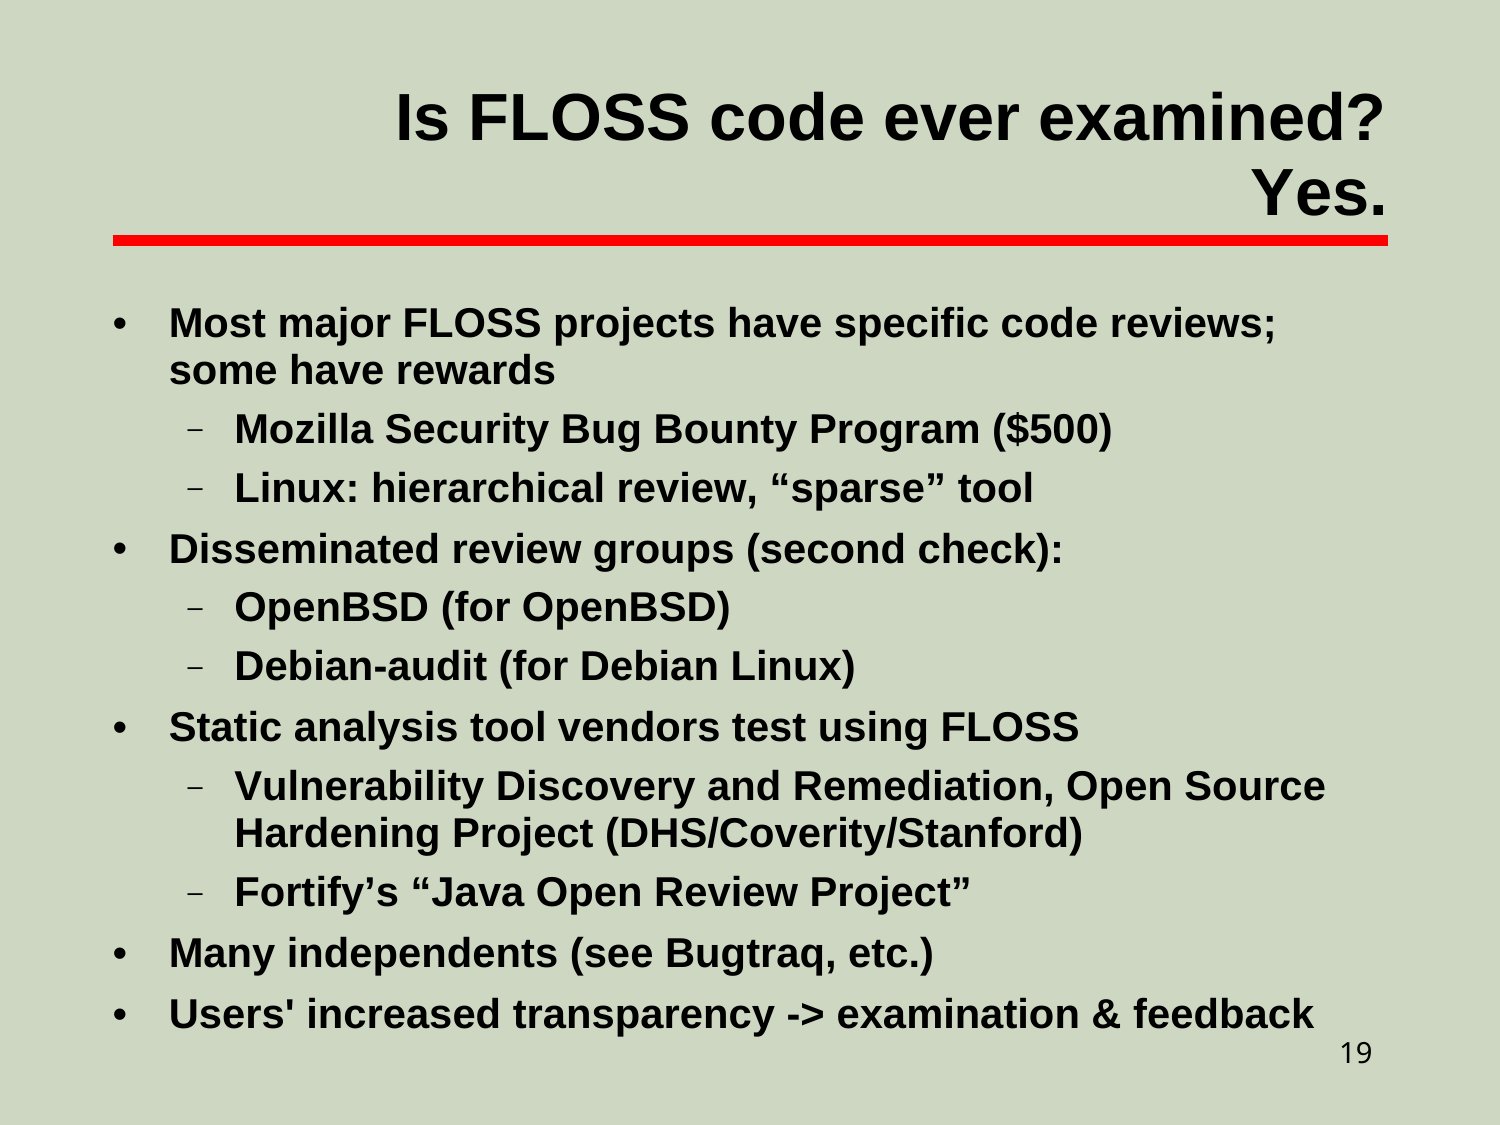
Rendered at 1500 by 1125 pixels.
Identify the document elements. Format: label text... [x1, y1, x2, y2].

title Is FLOSS code ever examined? Yes. [337, 79, 1388, 230]
list Most major FLOSS projects have specific code reviews; some have rewards Mozilla Security Bug Bounty Program ($500) Linux: hierarchical review, “sparse” tool Disseminated review groups (second check): OpenBSD (for OpenBSD) Debian-audit (for Debian Linux) Static analysis tool vendors test using FLOSS Vulnerability Discovery and Remediation, Open Source Hardening Project (DHS/Coverity/Stanford) Fortify’s “Java Open Review Project” Many independents (see Bugtraq, etc.) Users' increased transparency -> examination & feedback [112, 299, 1388, 1111]
